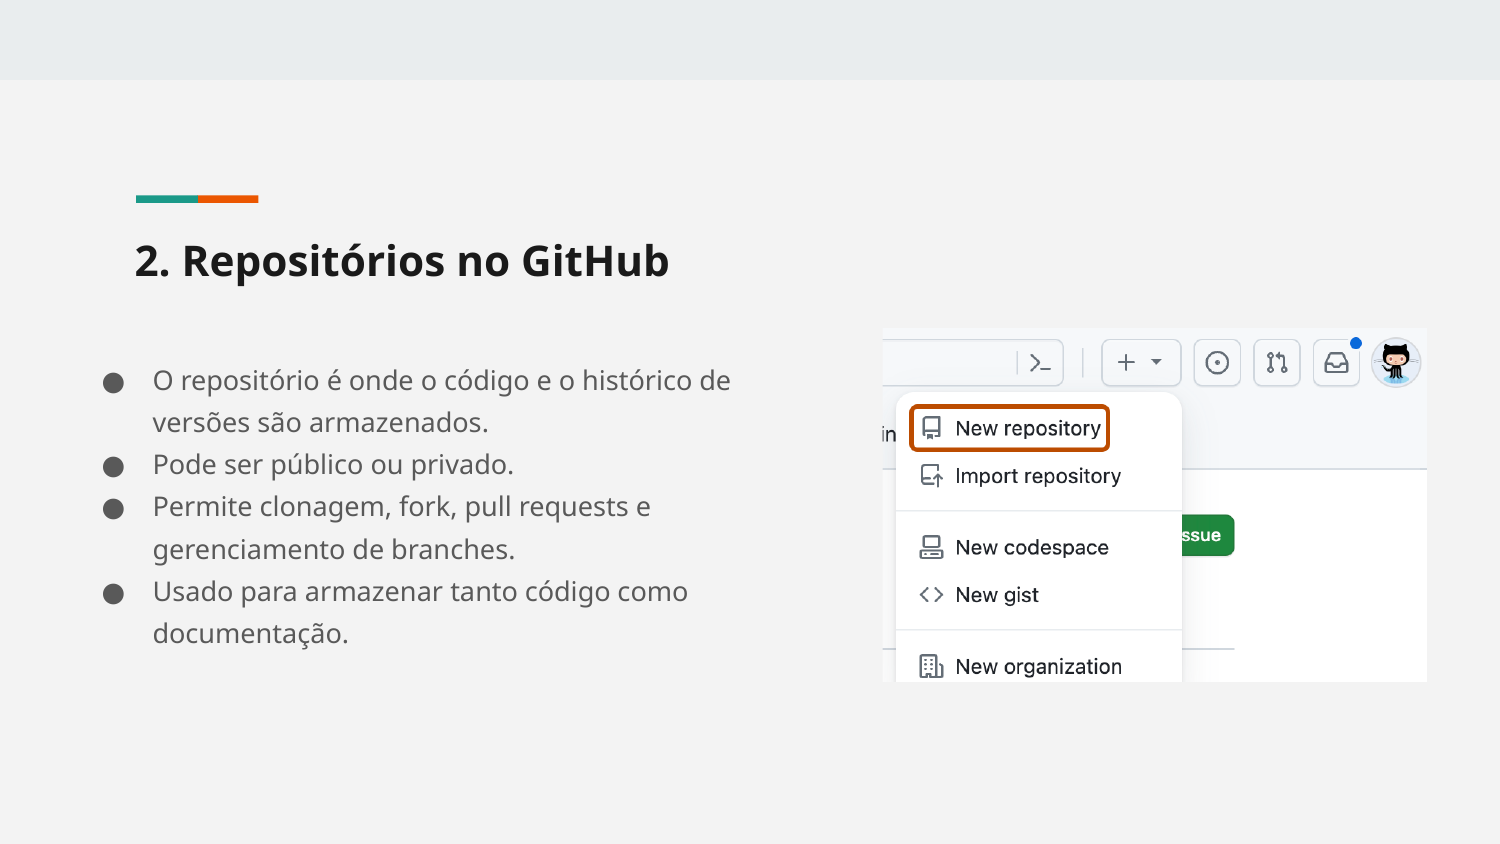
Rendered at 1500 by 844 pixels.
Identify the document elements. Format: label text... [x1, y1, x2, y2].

title 2. Repositórios no GitHub [119, 216, 1381, 305]
list O repositório é onde o código e o histórico de versões são armazenados. Pode ser público ou privado. Permite clonagem, fork, pull requests e gerenciamento de branches. Usado para armazenar tanto código como documentação. [62, 341, 849, 712]
picture [882, 297, 1427, 682]
